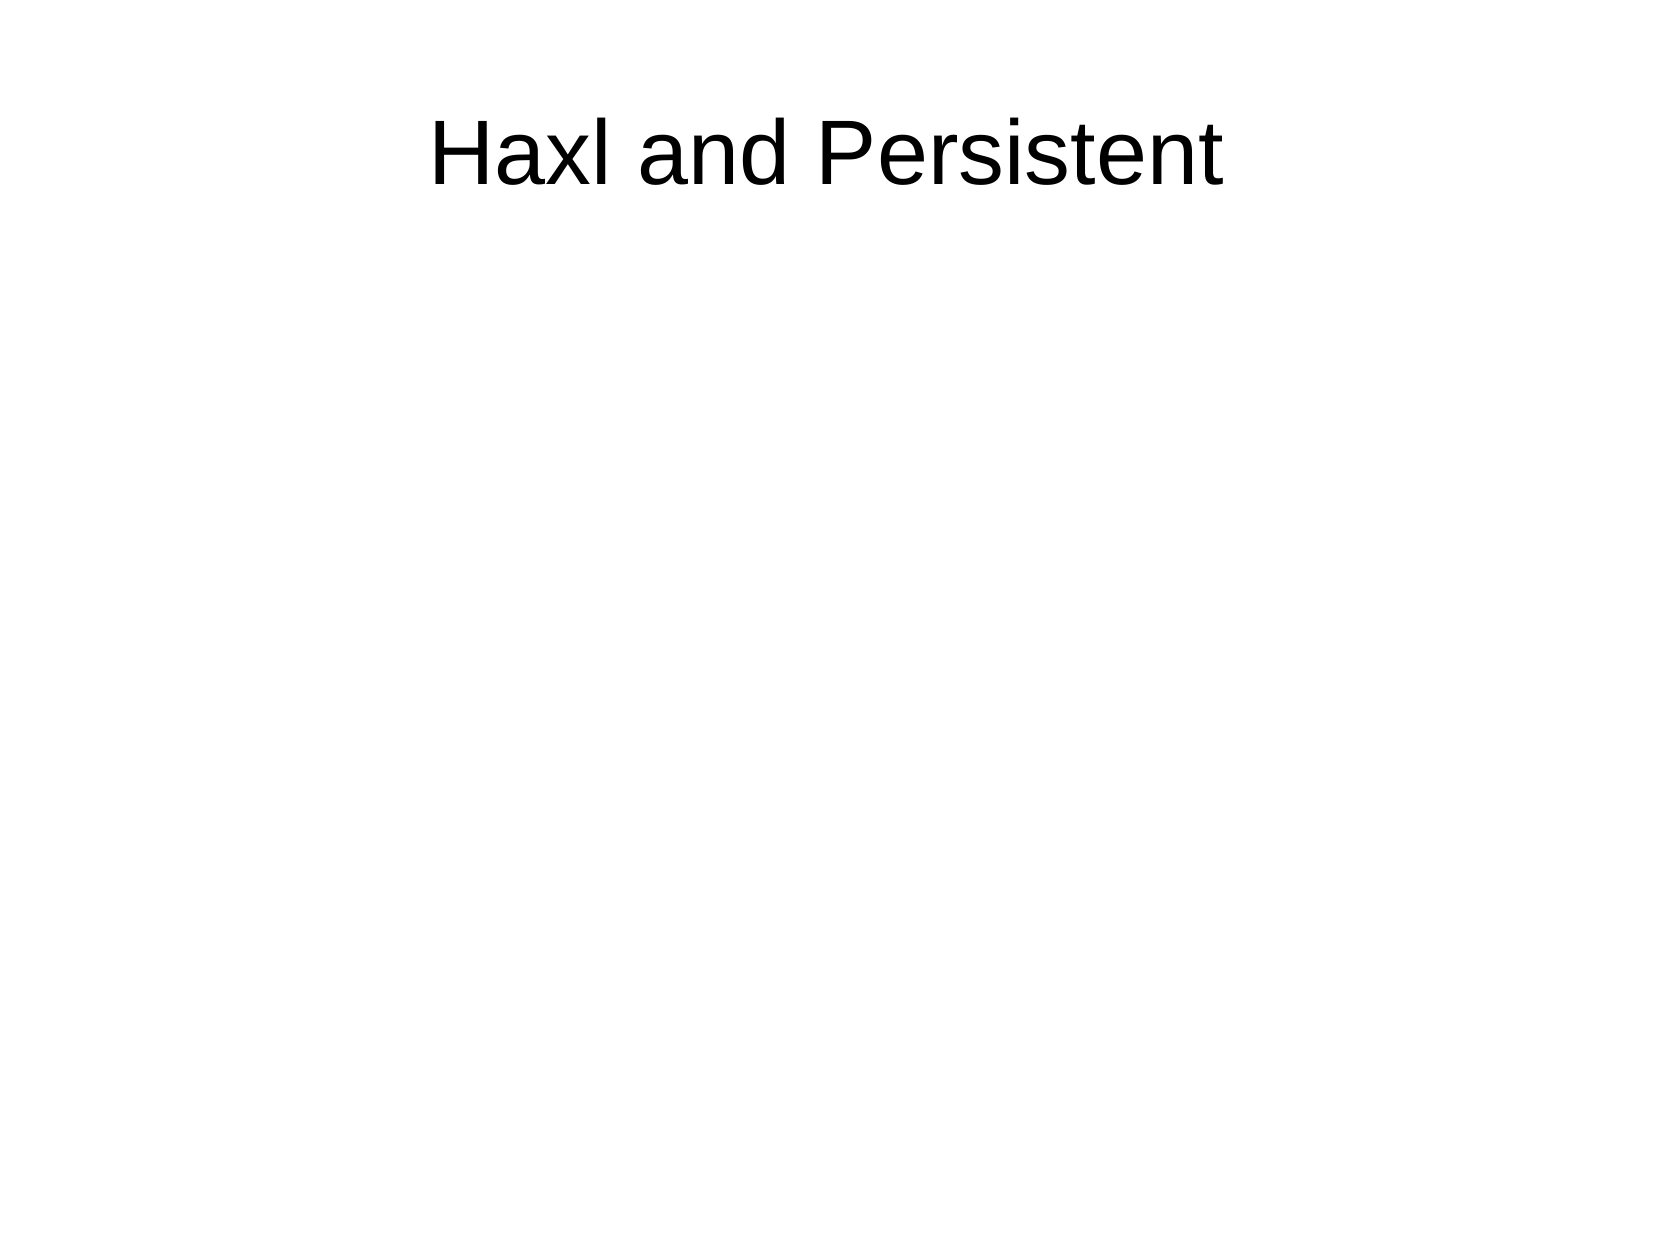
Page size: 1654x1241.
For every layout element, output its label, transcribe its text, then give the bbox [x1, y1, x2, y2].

title Haxl and Persistent [82, 49, 1571, 257]
